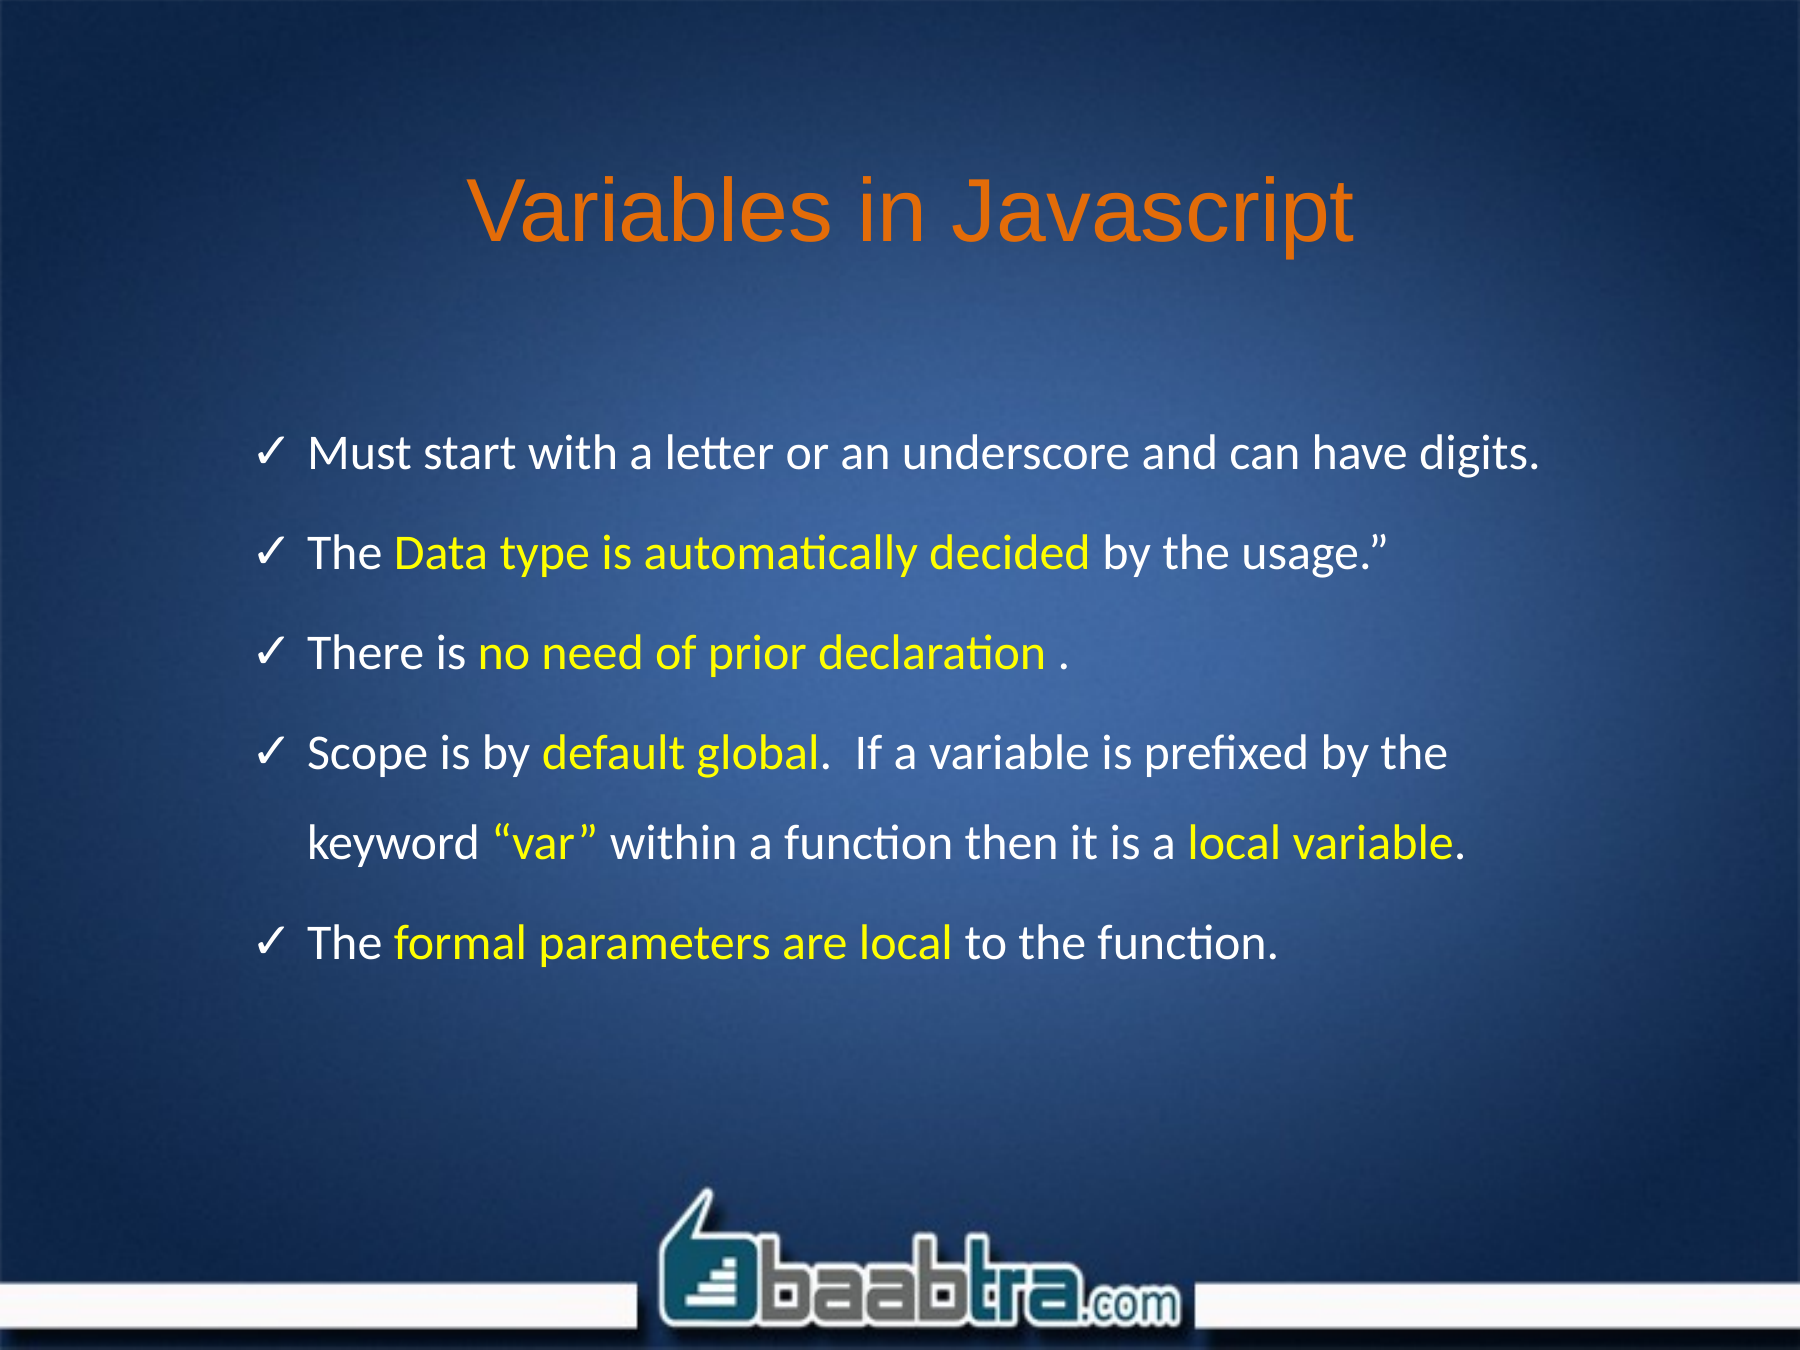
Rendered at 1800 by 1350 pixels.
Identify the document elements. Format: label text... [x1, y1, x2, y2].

text_box Must start with a letter or an underscore and can have digits. The Data type is automatically decided by the usage.” There is no need of prior declaration . Scope is by default global. If a variable is prefixed by the keyword “var” within a function then it is a local variable. The formal parameters are local to the function. [235, 381, 1586, 1039]
text_box Variables in Javascript [235, 112, 1586, 300]
picture [0, 0, 1800, 1350]
